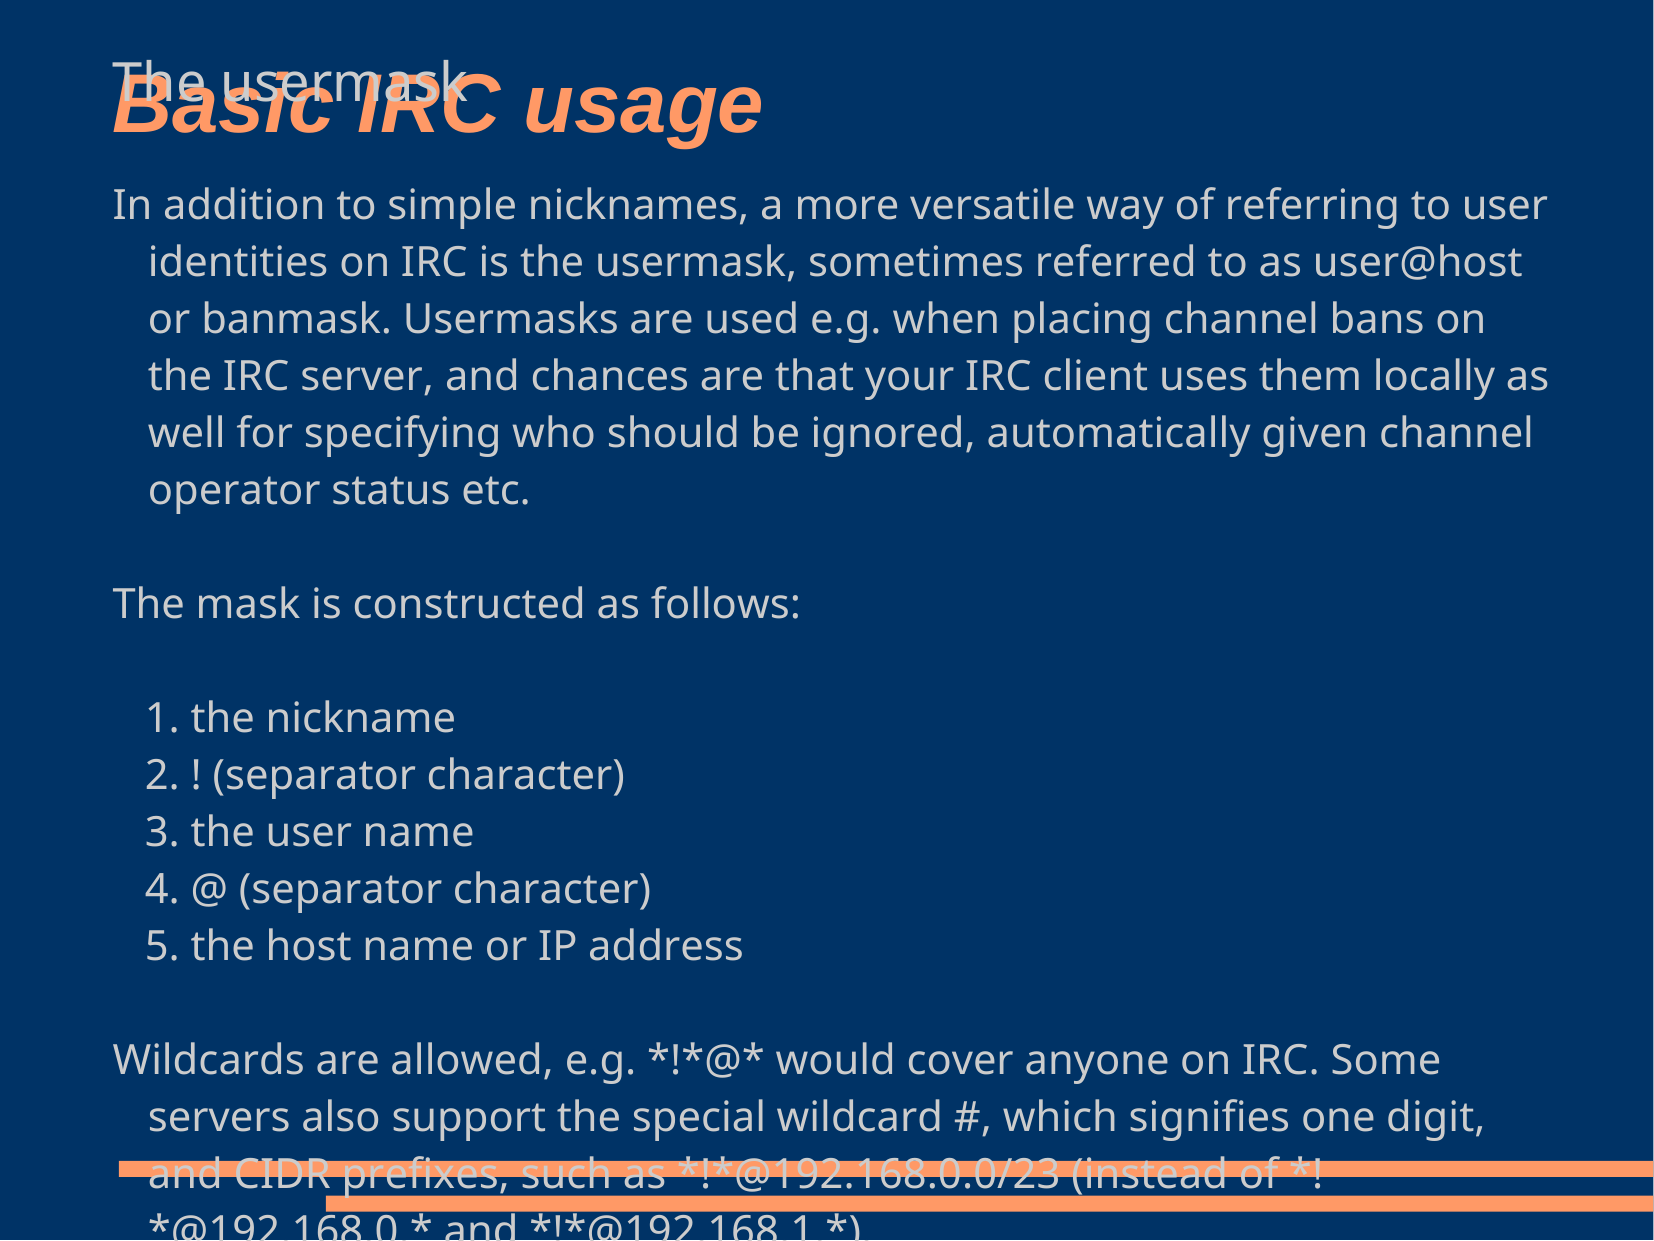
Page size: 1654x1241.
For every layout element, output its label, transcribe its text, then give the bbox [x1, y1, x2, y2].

title Basic IRC usage [112, 0, 1525, 163]
subtitle The usermask In addition to simple nicknames, a more versatile way of referring to user identities on IRC is the usermask, sometimes referred to as user@host or banmask. Usermasks are used e.g. when placing channel bans on the IRC server, and chances are that your IRC client uses them locally as well for specifying who should be ignored, automatically given channel operator status etc. The mask is constructed as follows: 1. the nickname 2. ! (separator character) 3. the user name 4. @ (separator character) 5. the host name or IP address Wildcards are allowed, e.g. *!*@* would cover anyone on IRC. Some servers also support the special wildcard #, which signifies one digit, and CIDR prefixes, such as *!*@192.168.0.0/23 (instead of *!*@192.168.0.* and *!*@192.168.1.*). [112, 163, 1552, 1194]
